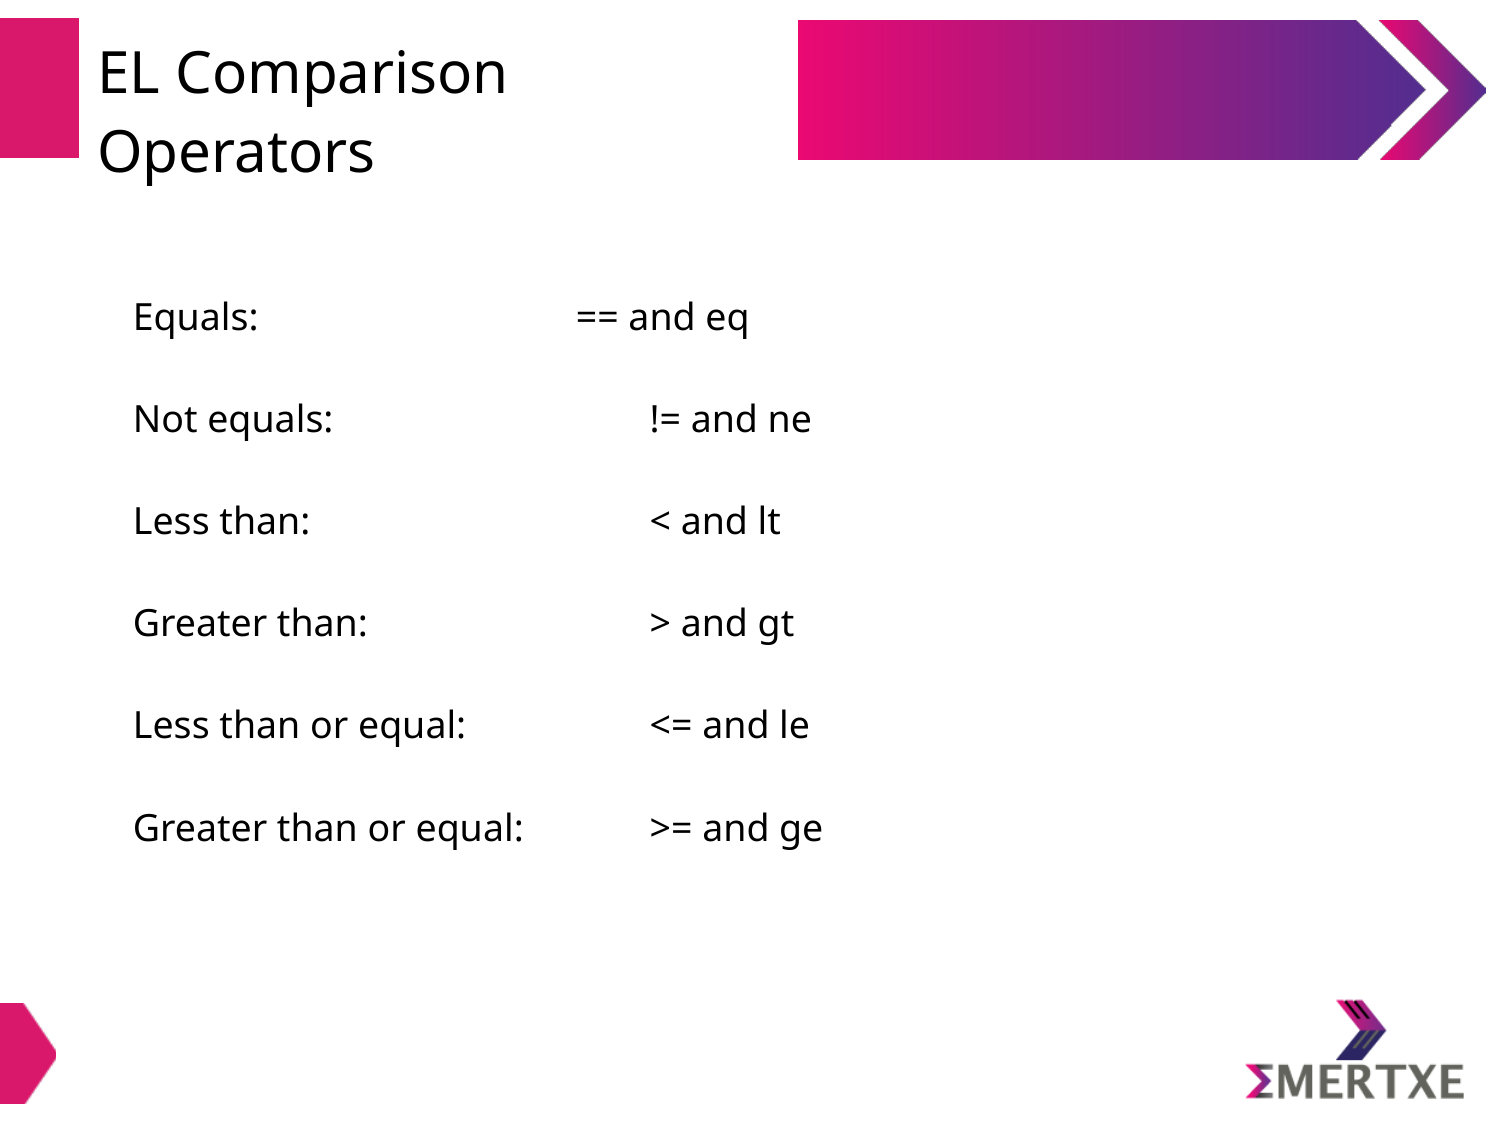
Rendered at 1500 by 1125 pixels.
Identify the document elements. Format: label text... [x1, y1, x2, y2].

picture [798, 20, 1486, 160]
text_box Equals: == and eq Not equals: != and ne Less than: < and lt Greater than: > and gt Less than or equal: <= and le Greater than or equal: >= and ge [118, 283, 1264, 867]
picture [1245, 996, 1465, 1099]
text_box EL Comparison Operators [82, 23, 733, 175]
